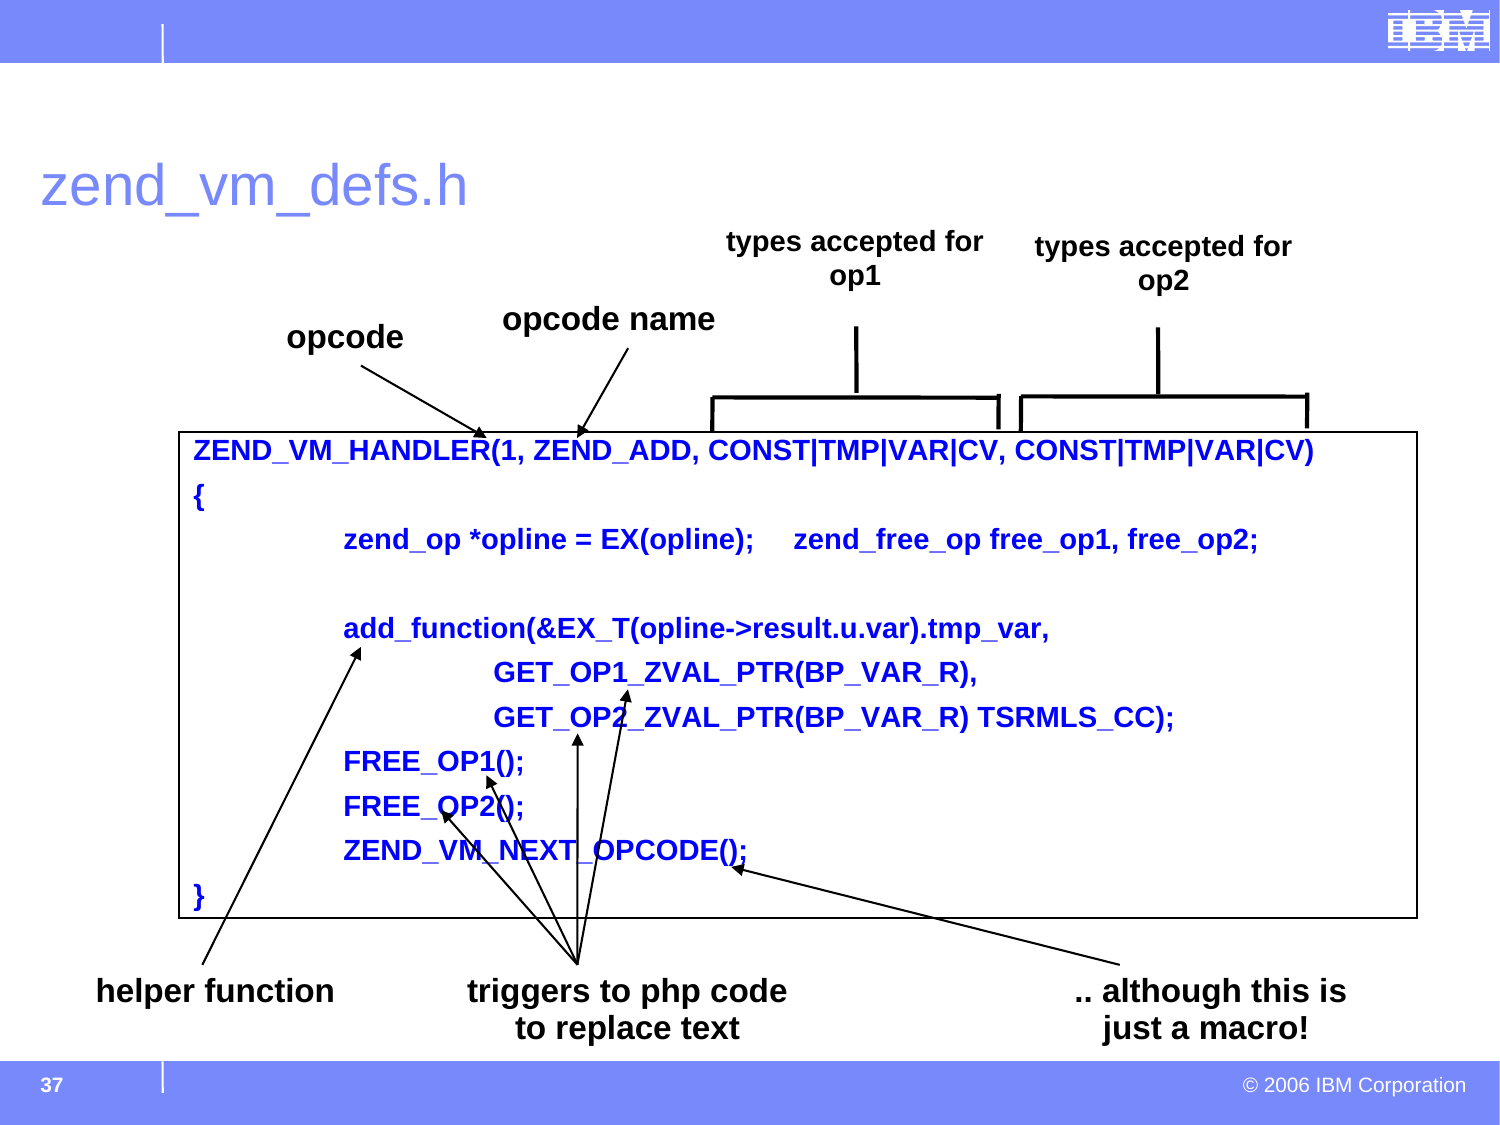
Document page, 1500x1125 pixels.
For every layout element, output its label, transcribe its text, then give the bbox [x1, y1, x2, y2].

text_box types accepted for op2 [1019, 235, 1308, 303]
text_box types accepted for op1 [711, 230, 1000, 297]
title zend_vm_defs.h [25, 123, 1378, 225]
text_box .. although this is just a macro! [1043, 964, 1378, 1055]
text_box opcode [271, 310, 420, 363]
text_box helper function [70, 964, 362, 1075]
text_box opcode name [486, 292, 732, 346]
text_box ZEND_VM_HANDLER(1, ZEND_ADD, CONST|TMP|VAR|CV, CONST|TMP|VAR|CV)‏ { zend_op *opline = EX(opline); zend_free_op free_op1, free_op2; add_function(&EX_T(opline->result.u.var).tmp_var, GET_OP1_ZVAL_PTR(BP_VAR_R), GET_OP2_ZVAL_PTR(BP_VAR_R) TSRMLS_CC); FREE_OP1(); FREE_OP2(); ZEND_VM_NEXT_OPCODE(); } [178, 432, 1417, 918]
text_box triggers to php code to replace text [441, 964, 815, 1055]
